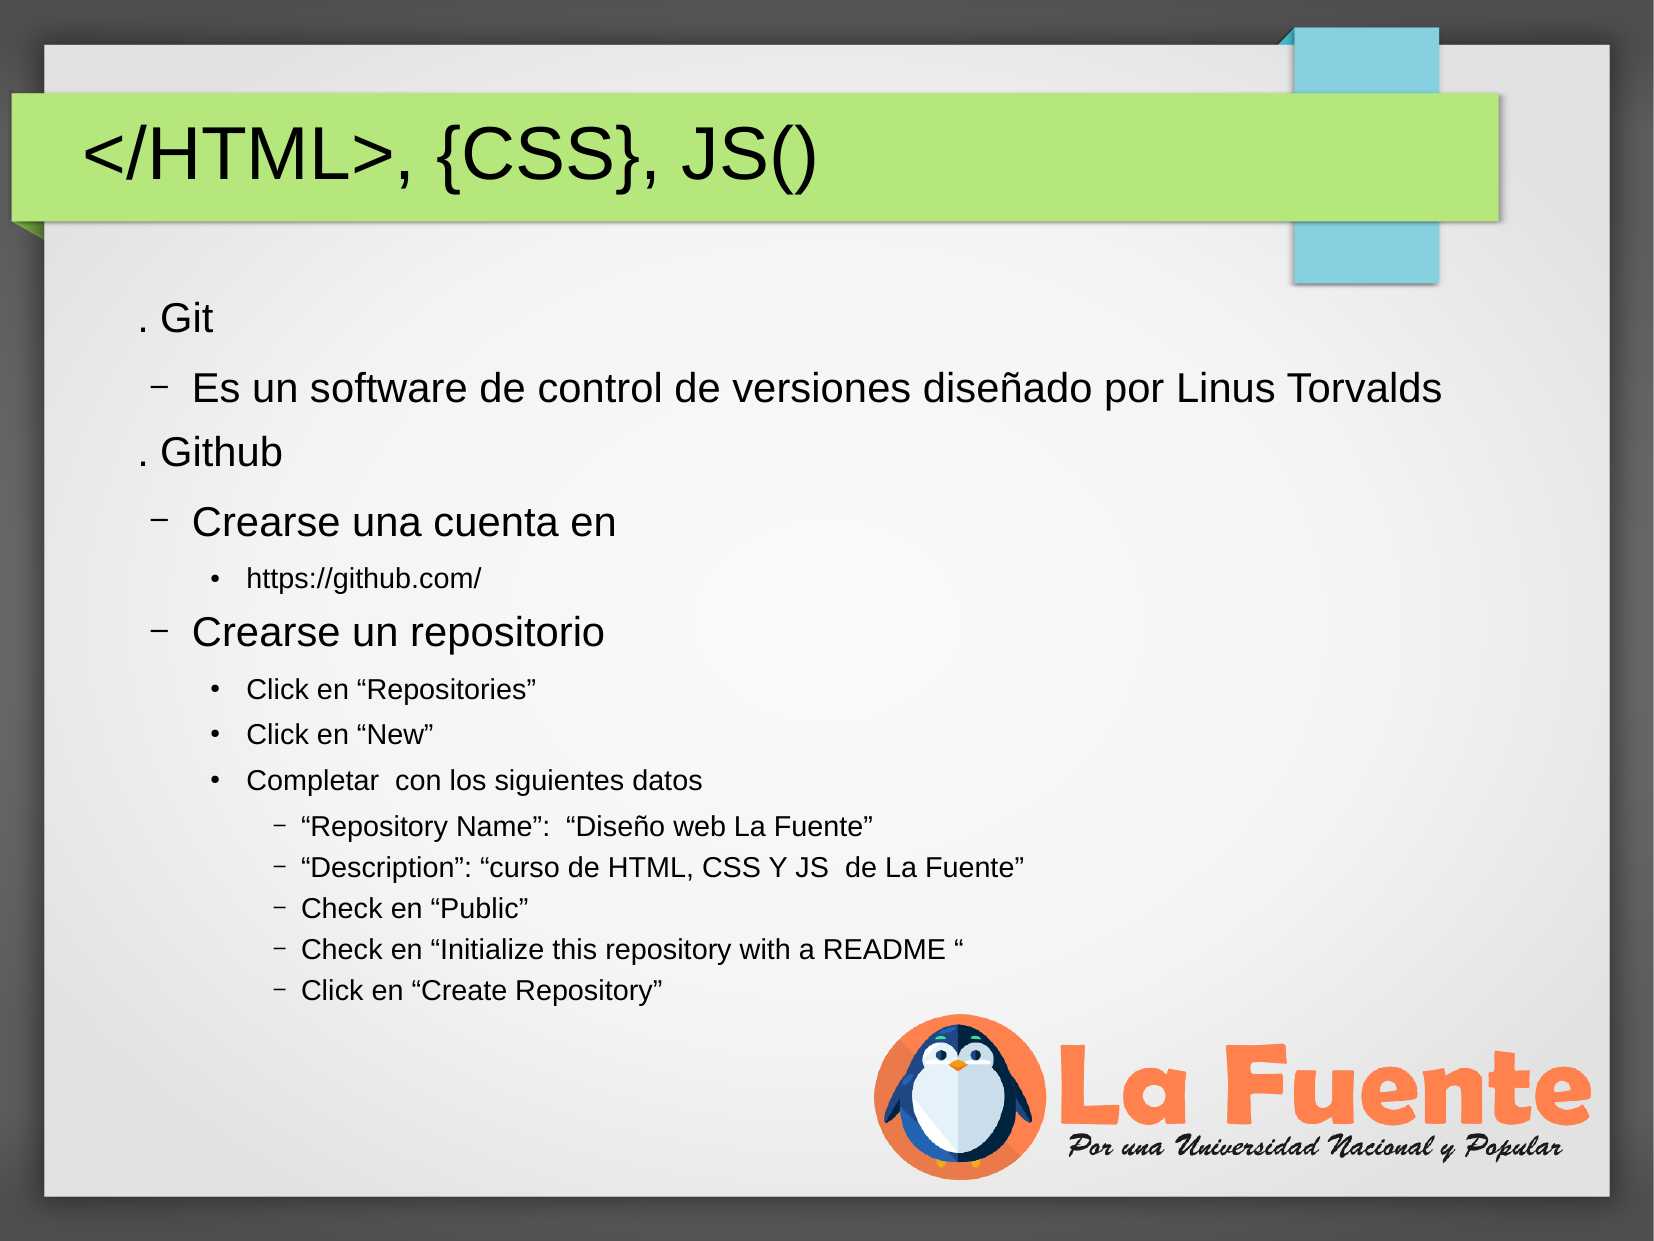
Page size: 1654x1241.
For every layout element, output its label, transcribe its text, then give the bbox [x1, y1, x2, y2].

picture [0, 0, 1654, 1241]
title </HTML>, {CSS}, JS() [82, 94, 1264, 213]
list . Git Es un software de control de versiones diseñado por Linus Torvalds . Github Crearse una cuenta en https://github.com/ Crearse un repositorio Click en “Repositories” Click en “New” Completar con los siguientes datos “Repository Name”: “Diseño web La Fuente” “Description”: “curso de HTML, CSS Y JS de La Fuente” Check en “Public” Check en “Initialize this repository with a README “ Click en “Create Repository” [82, 295, 1571, 1015]
